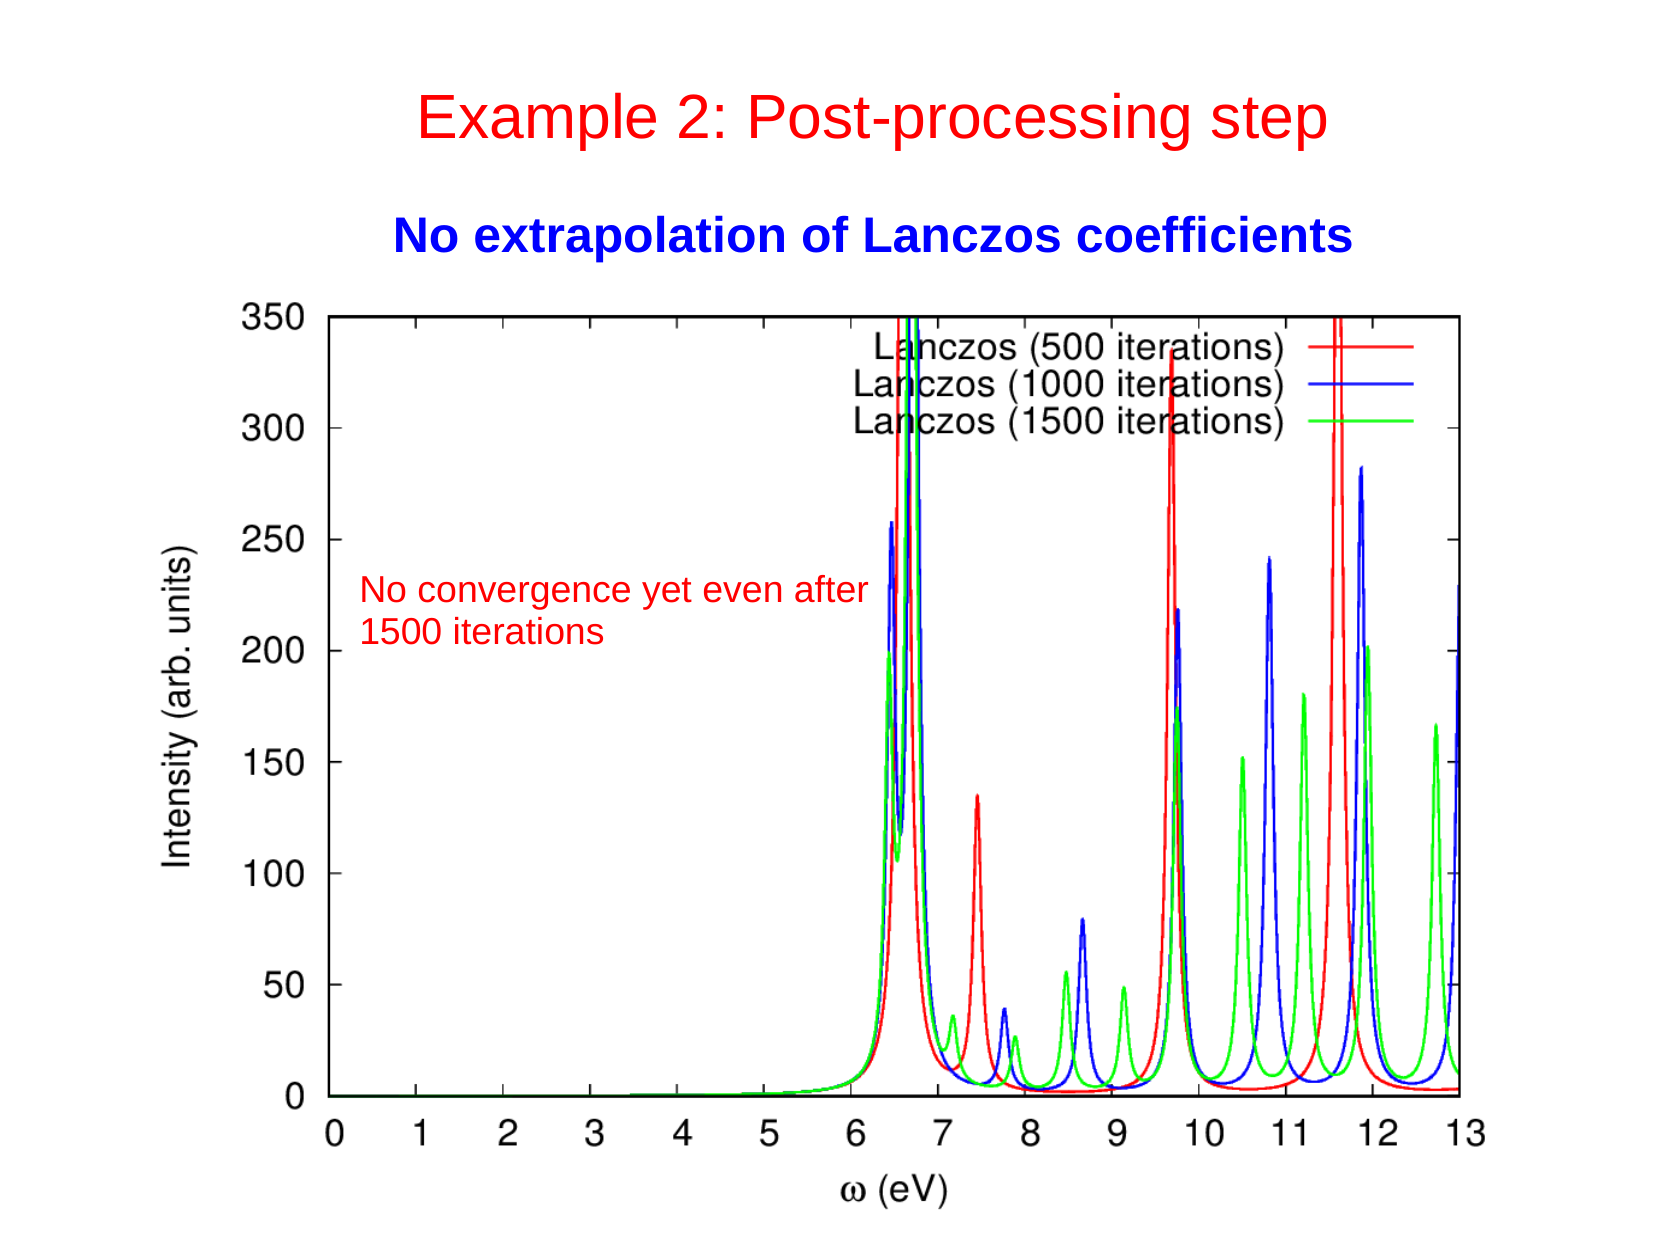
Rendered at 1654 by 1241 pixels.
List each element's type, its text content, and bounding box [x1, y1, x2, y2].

text_box Example 2: Post-processing step [27, 33, 1654, 202]
list No extrapolation of Lanczos coefficients [322, 207, 1539, 313]
text_box No convergence yet even after 1500 iterations [344, 561, 886, 661]
picture [146, 285, 1527, 1216]
